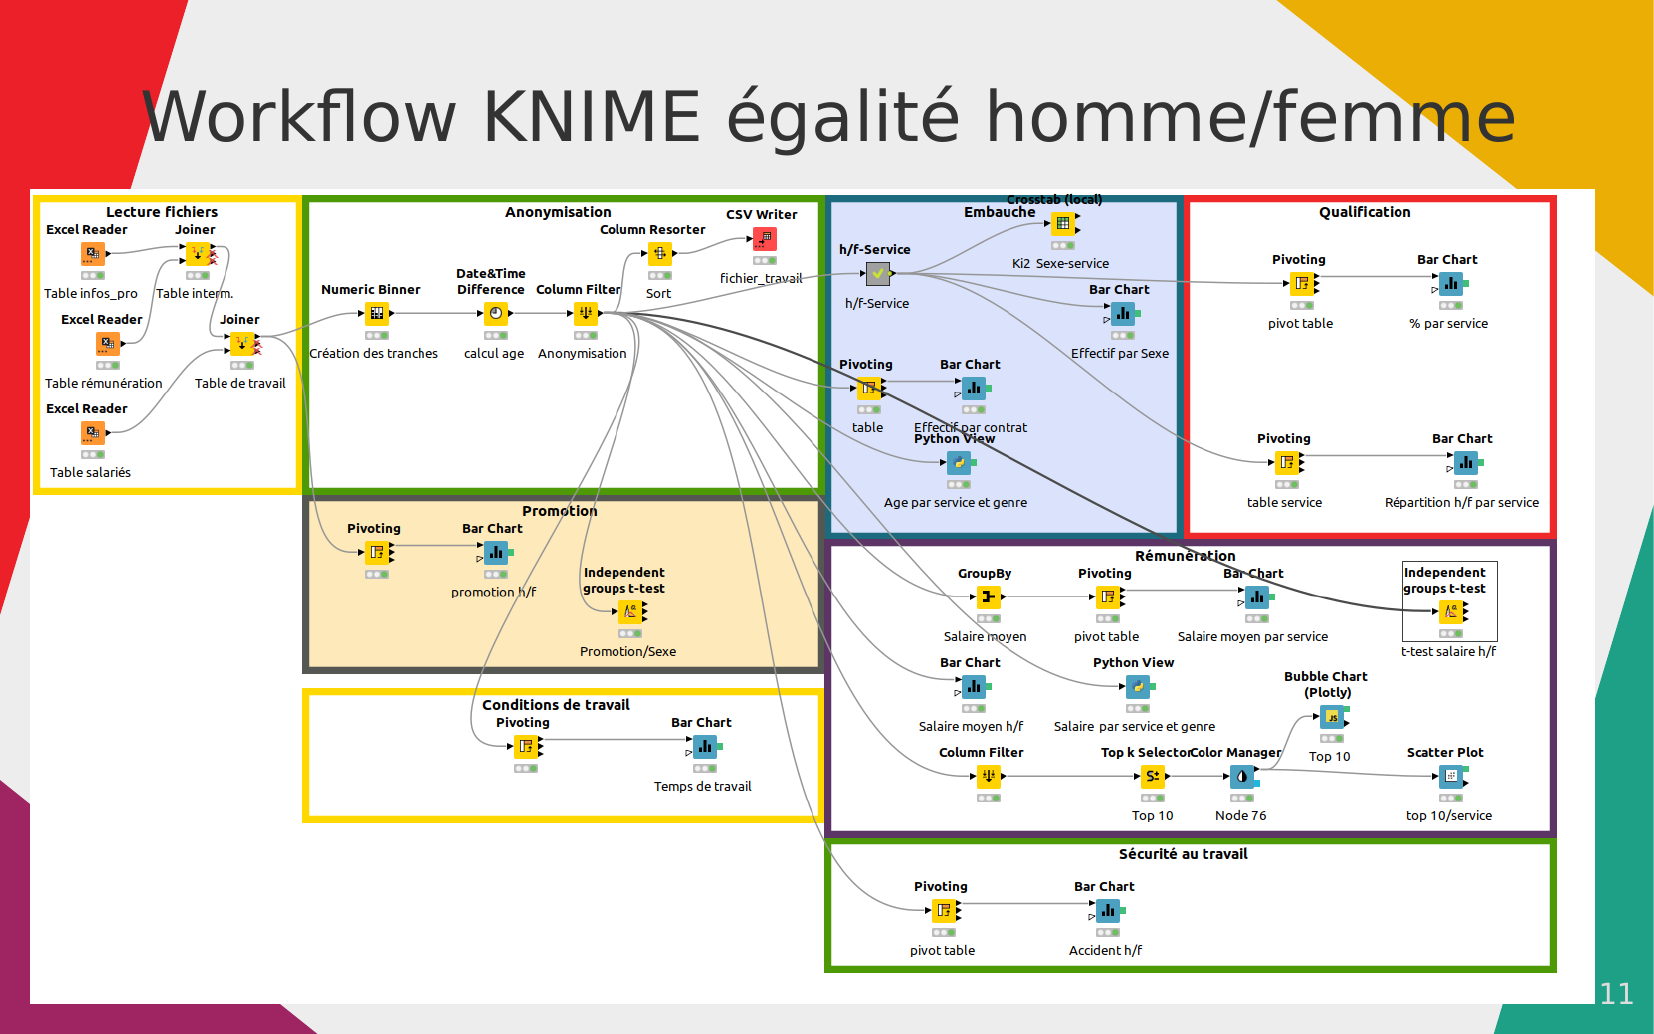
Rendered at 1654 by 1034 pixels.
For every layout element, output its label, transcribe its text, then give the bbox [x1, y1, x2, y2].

title Workflow KNIME égalité homme/femme [118, 35, 1542, 189]
picture [30, 189, 1595, 1004]
